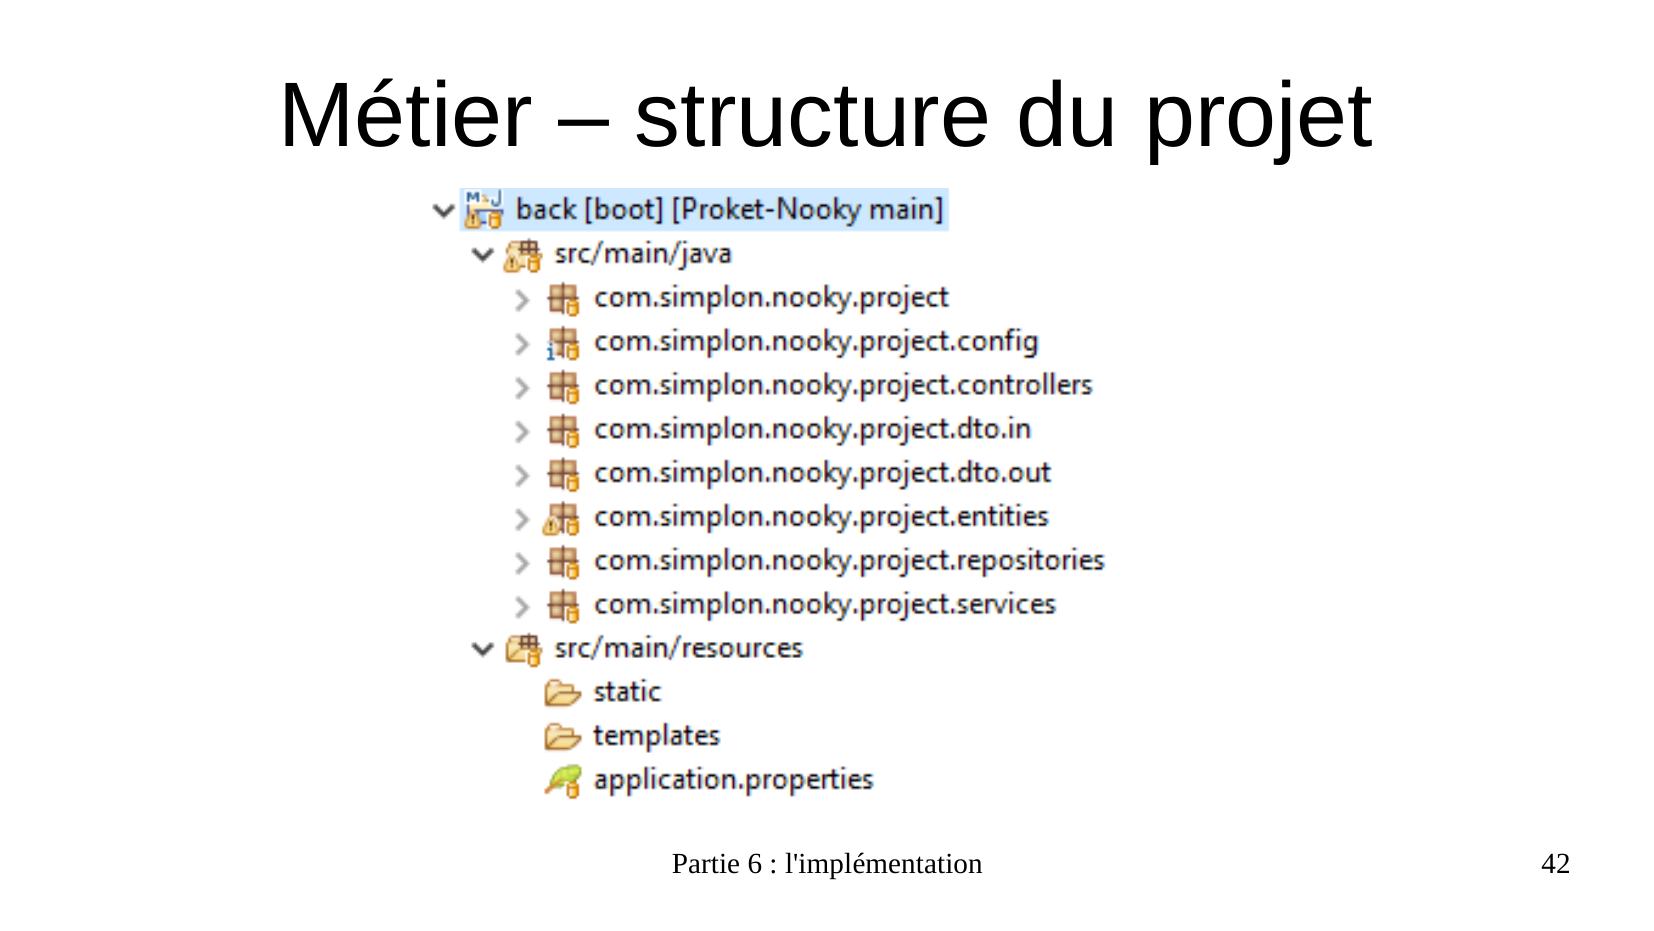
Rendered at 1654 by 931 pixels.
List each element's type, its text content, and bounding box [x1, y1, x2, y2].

picture [419, 188, 1249, 810]
title Métier – structure du projet [82, 37, 1571, 193]
